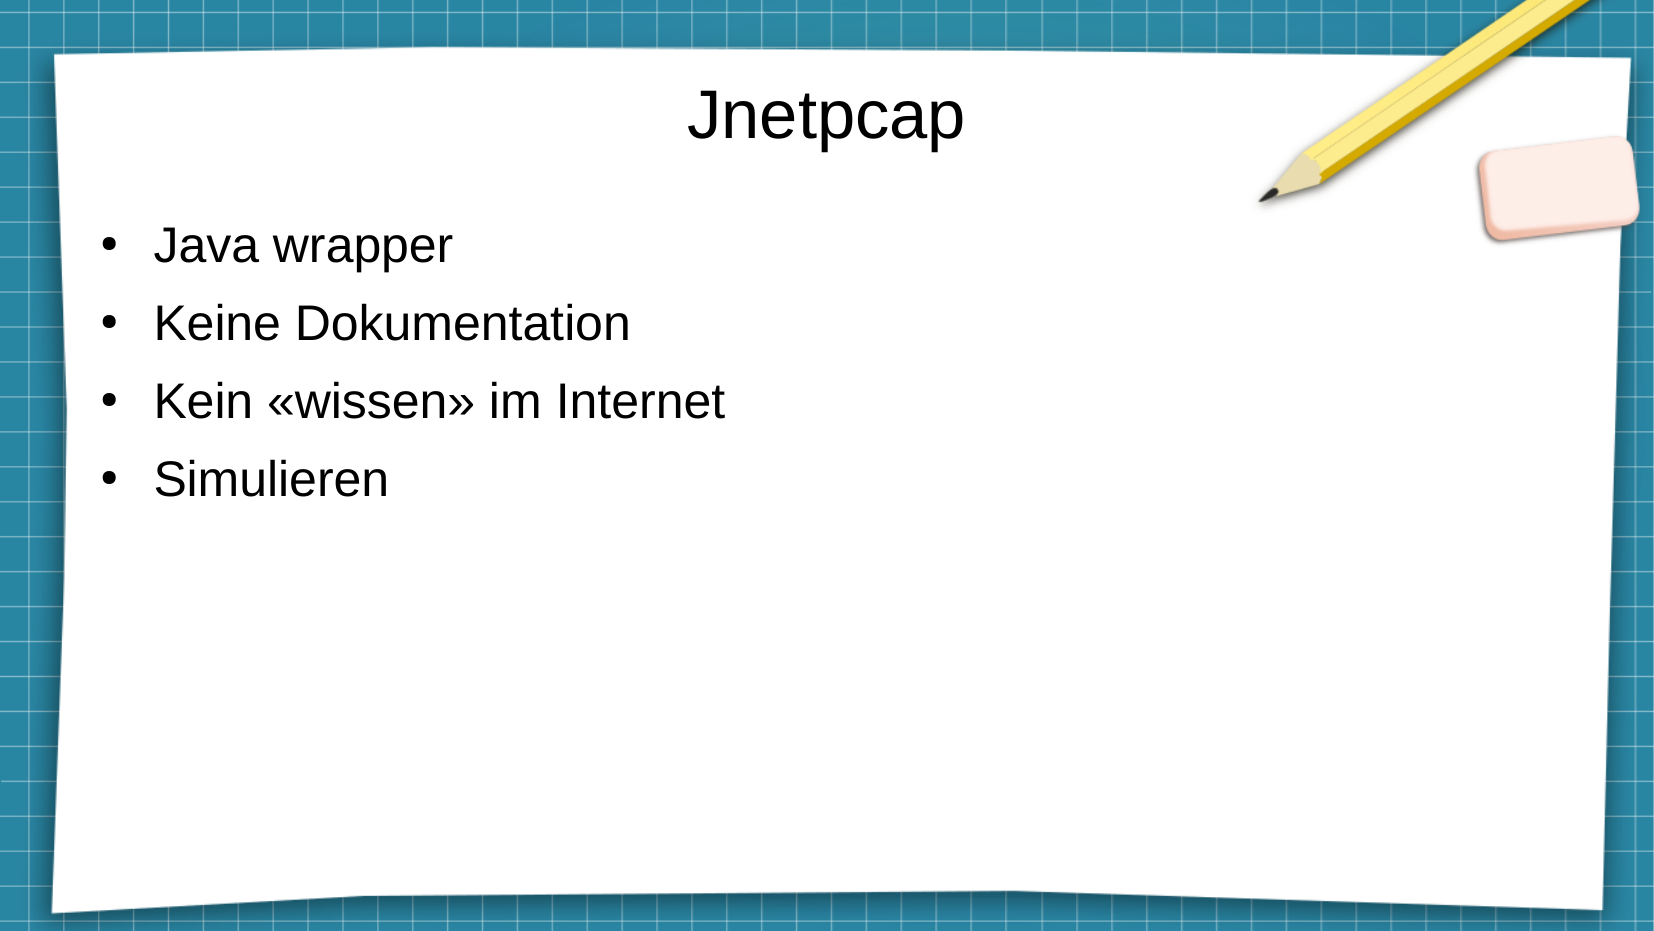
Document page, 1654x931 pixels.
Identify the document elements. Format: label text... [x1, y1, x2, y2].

list Java wrapper Keine Dokumentation Kein «wissen» im Internet Simulieren [82, 217, 1571, 758]
title Jnetpcap [82, 37, 1571, 193]
picture [0, 0, 1654, 931]
